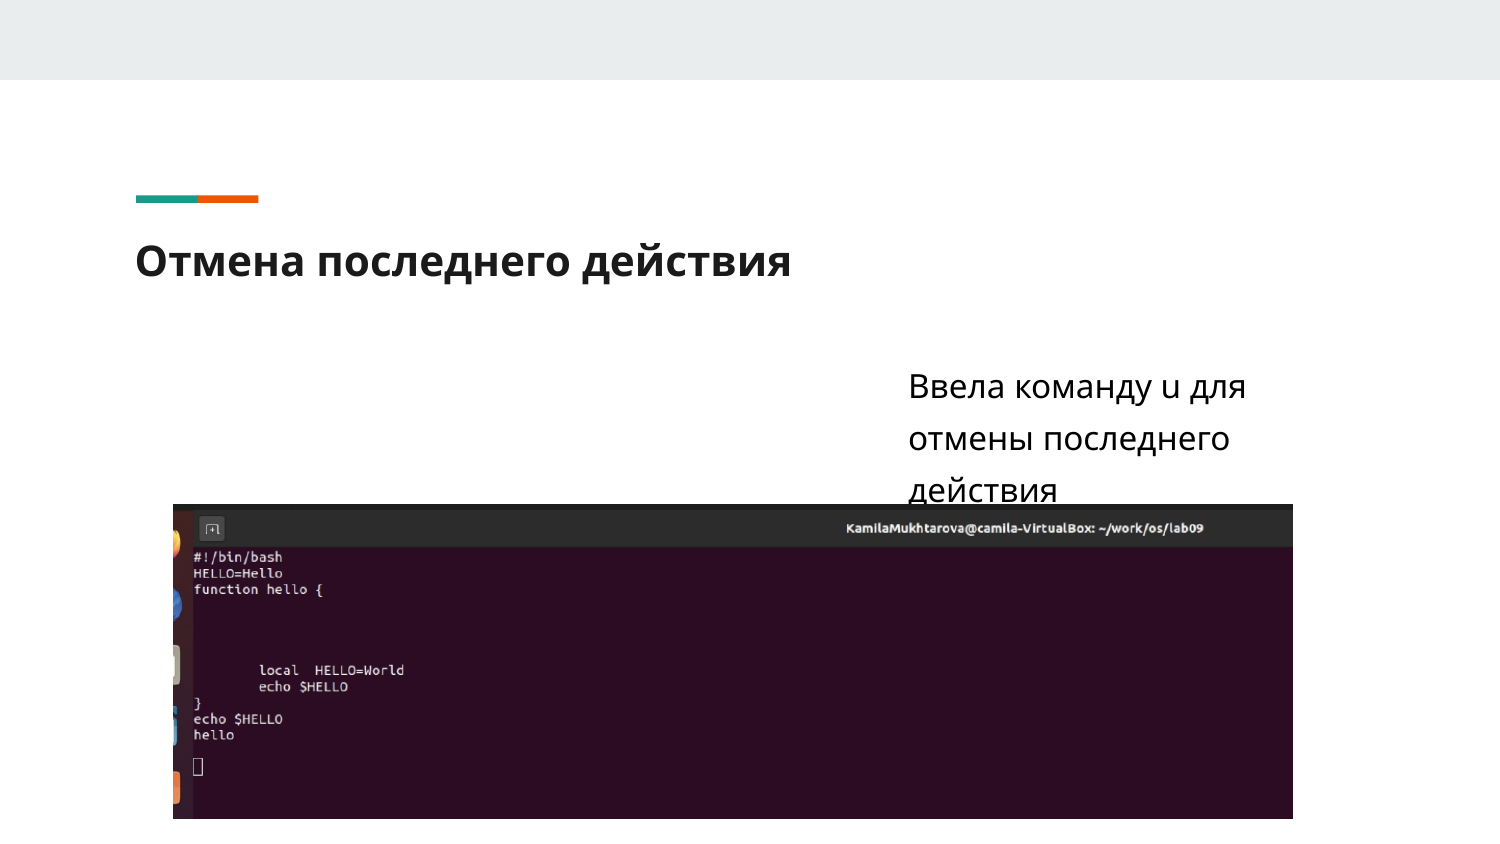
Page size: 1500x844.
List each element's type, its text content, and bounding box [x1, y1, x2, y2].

picture [173, 504, 1293, 819]
list Ввела команду u для отмены последнего действия [893, 341, 1381, 712]
title Отмена последнего действия [119, 216, 1381, 305]
